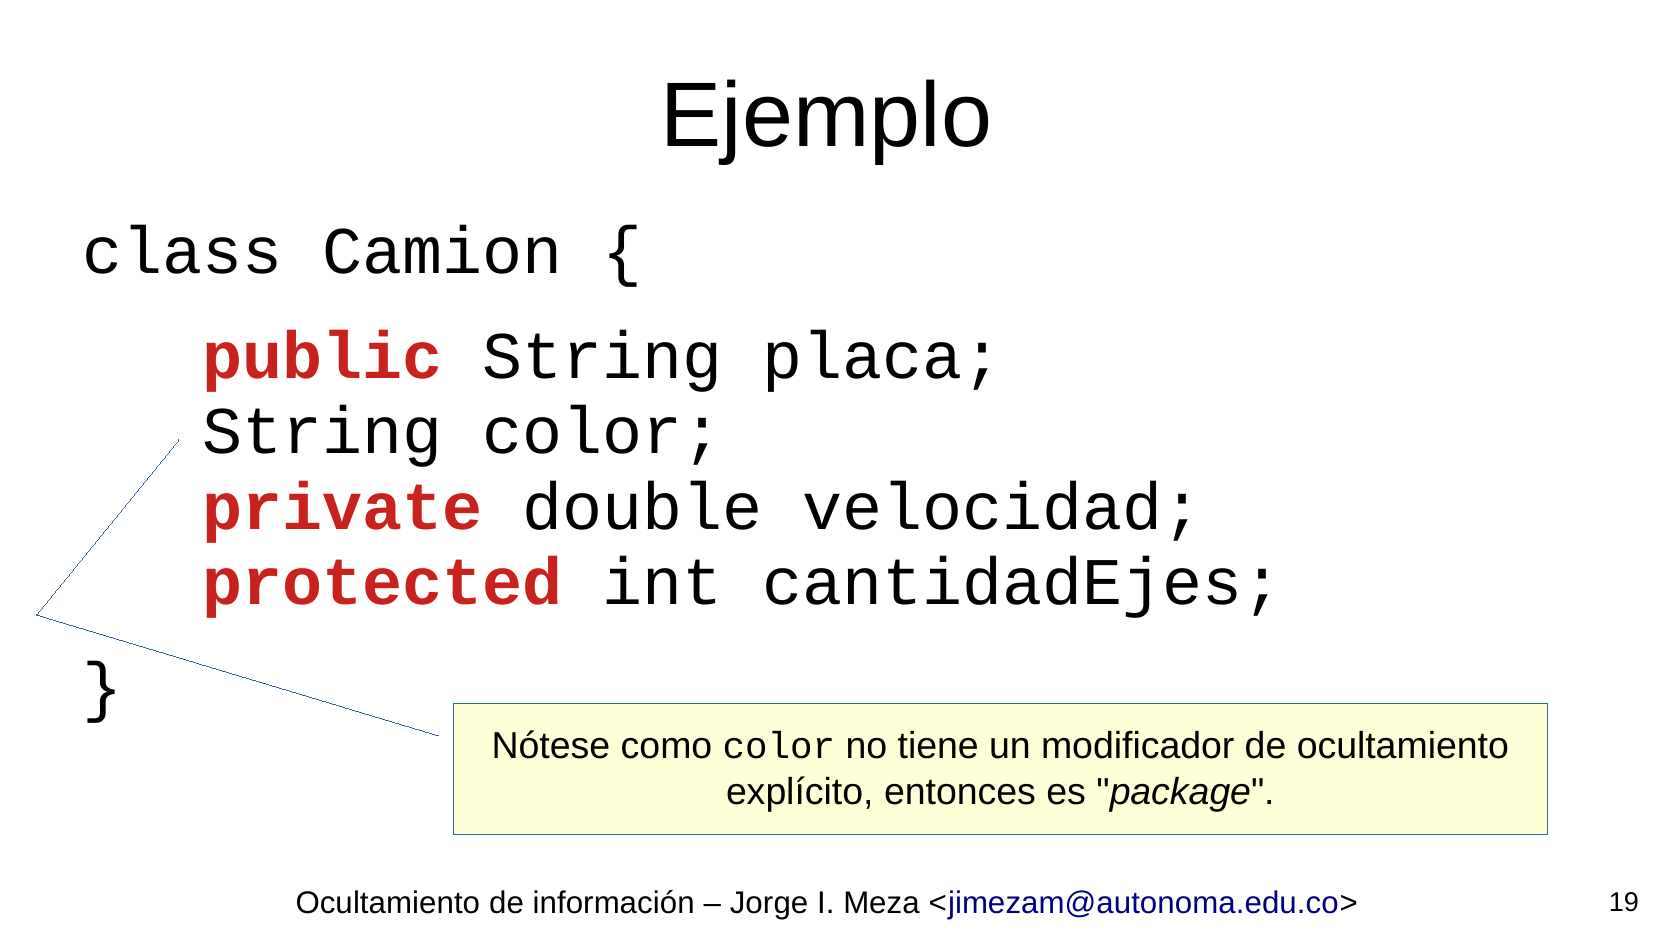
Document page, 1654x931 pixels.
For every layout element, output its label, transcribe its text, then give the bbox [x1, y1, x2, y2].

title Ejemplo [82, 37, 1571, 193]
text_box Nótese como color no tiene un modificador de ocultamiento explícito, entonces es "package". [453, 703, 1547, 834]
list class Camion { public String placa; String color; private double velocidad; protected int cantidadEjes; } [82, 217, 1571, 879]
